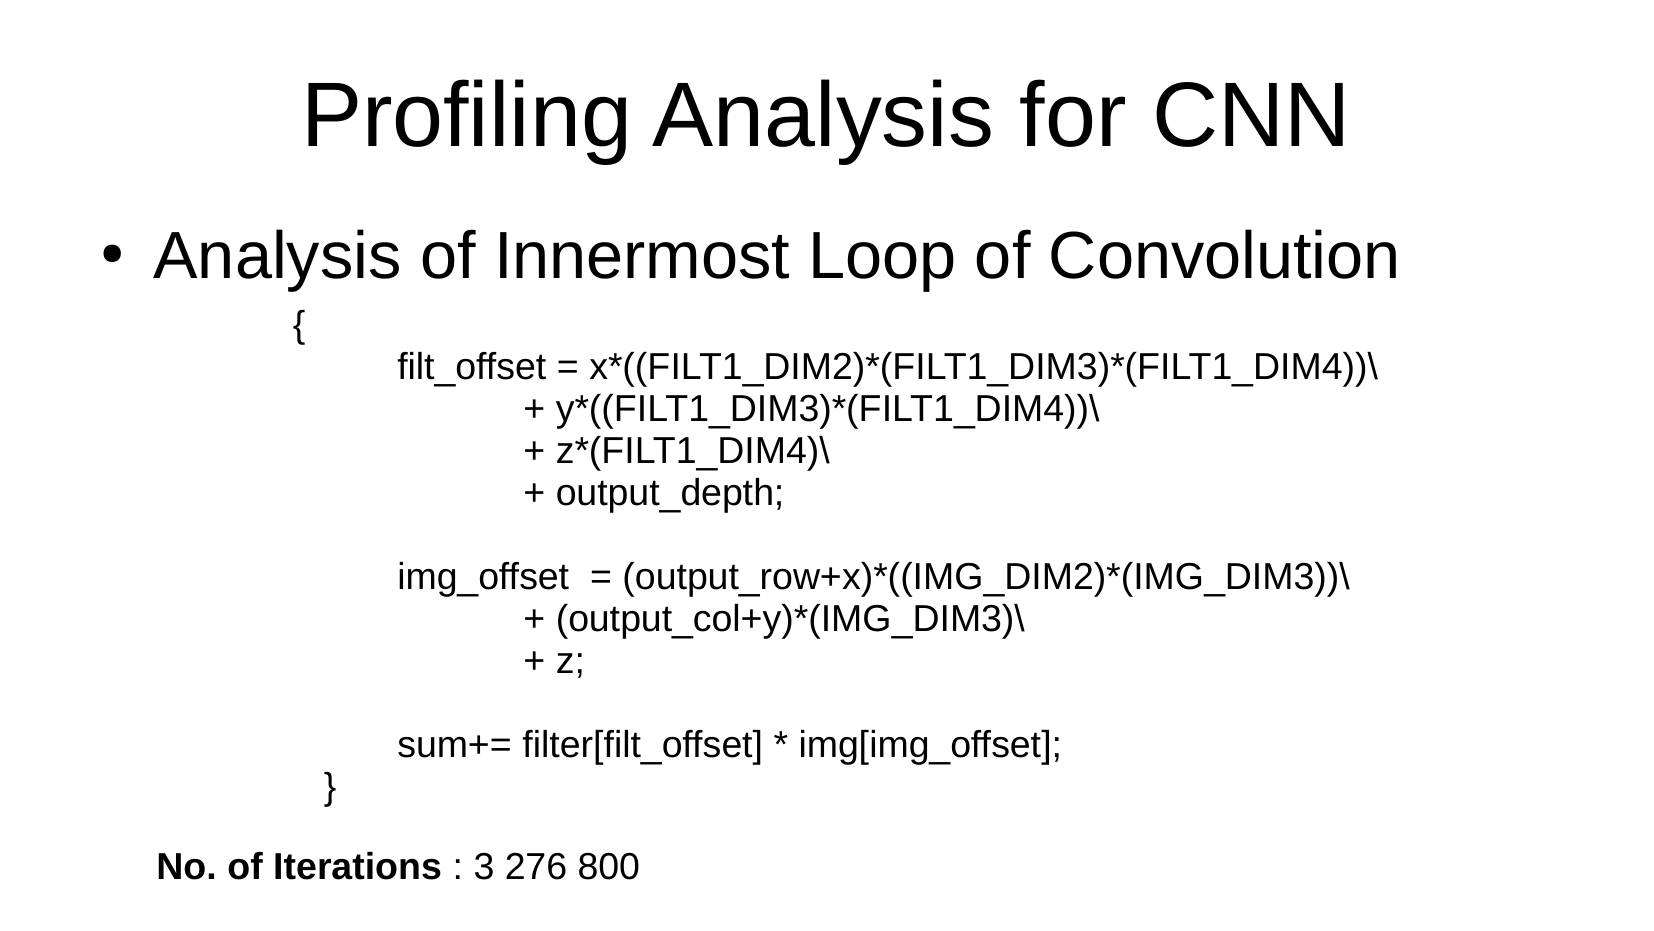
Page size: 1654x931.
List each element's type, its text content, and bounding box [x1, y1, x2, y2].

list Analysis of Innermost Loop of Convolution [82, 217, 1571, 758]
text_box { filt_offset = x*((FILT1_DIM2)*(FILT1_DIM3)*(FILT1_DIM4))\ + y*((FILT1_DIM3)*(FILT1_DIM4))\ + z*(FILT1_DIM4)\ + output_depth; img_offset = (output_row+x)*((IMG_DIM2)*(IMG_DIM3))\ + (output_col+y)*(IMG_DIM3)\ + z; sum+= filter[filt_offset] * img[img_offset]; } [130, 296, 1394, 815]
title Profiling Analysis for CNN [82, 37, 1571, 193]
text_box No. of Iterations : 3 276 800 [141, 838, 1524, 896]
